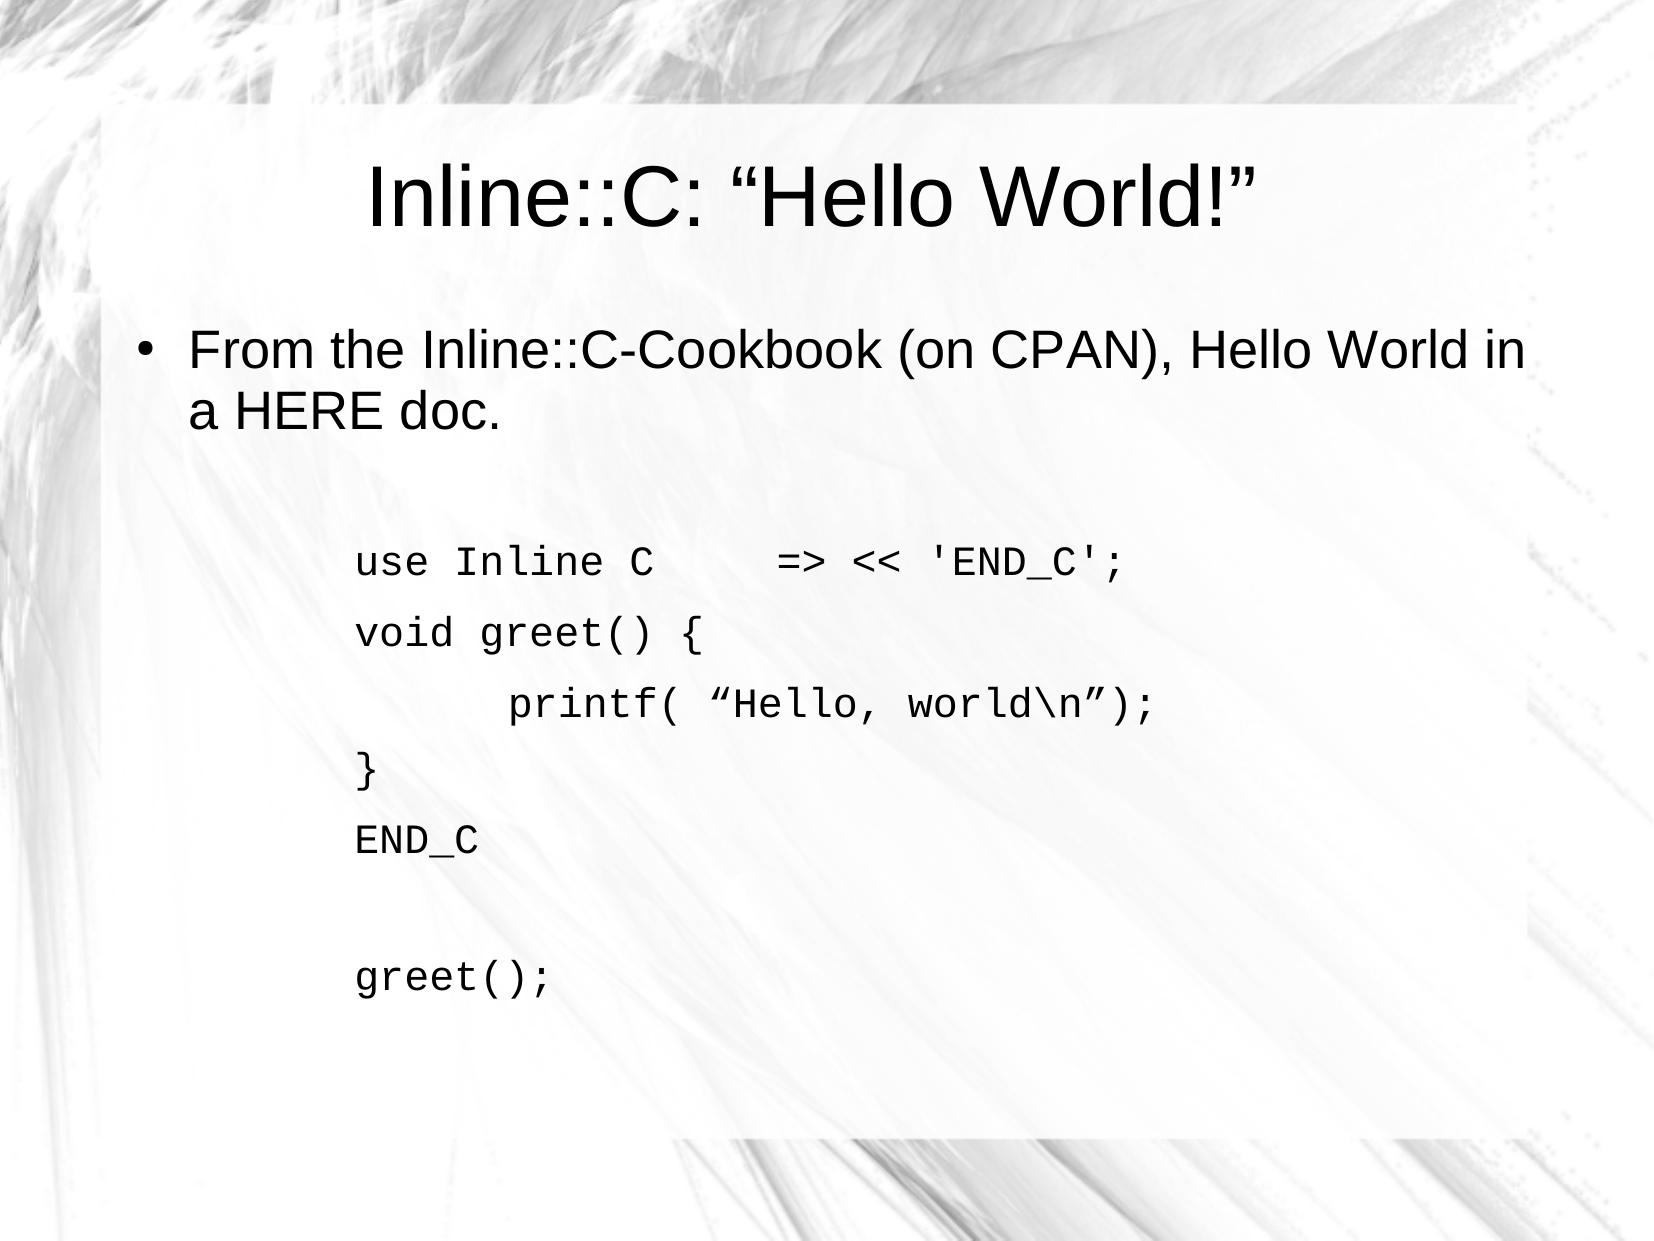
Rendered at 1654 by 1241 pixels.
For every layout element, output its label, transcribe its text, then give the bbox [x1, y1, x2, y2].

list From the Inline::C-Cookbook (on CPAN), Hello World in a HERE doc. use Inline C => << 'END_C'; void greet() { printf( “Hello, world\n”); } END_C greet(); [118, 319, 1571, 1139]
picture [0, 0, 1654, 1241]
title Inline::C: “Hello World!” [118, 112, 1506, 281]
